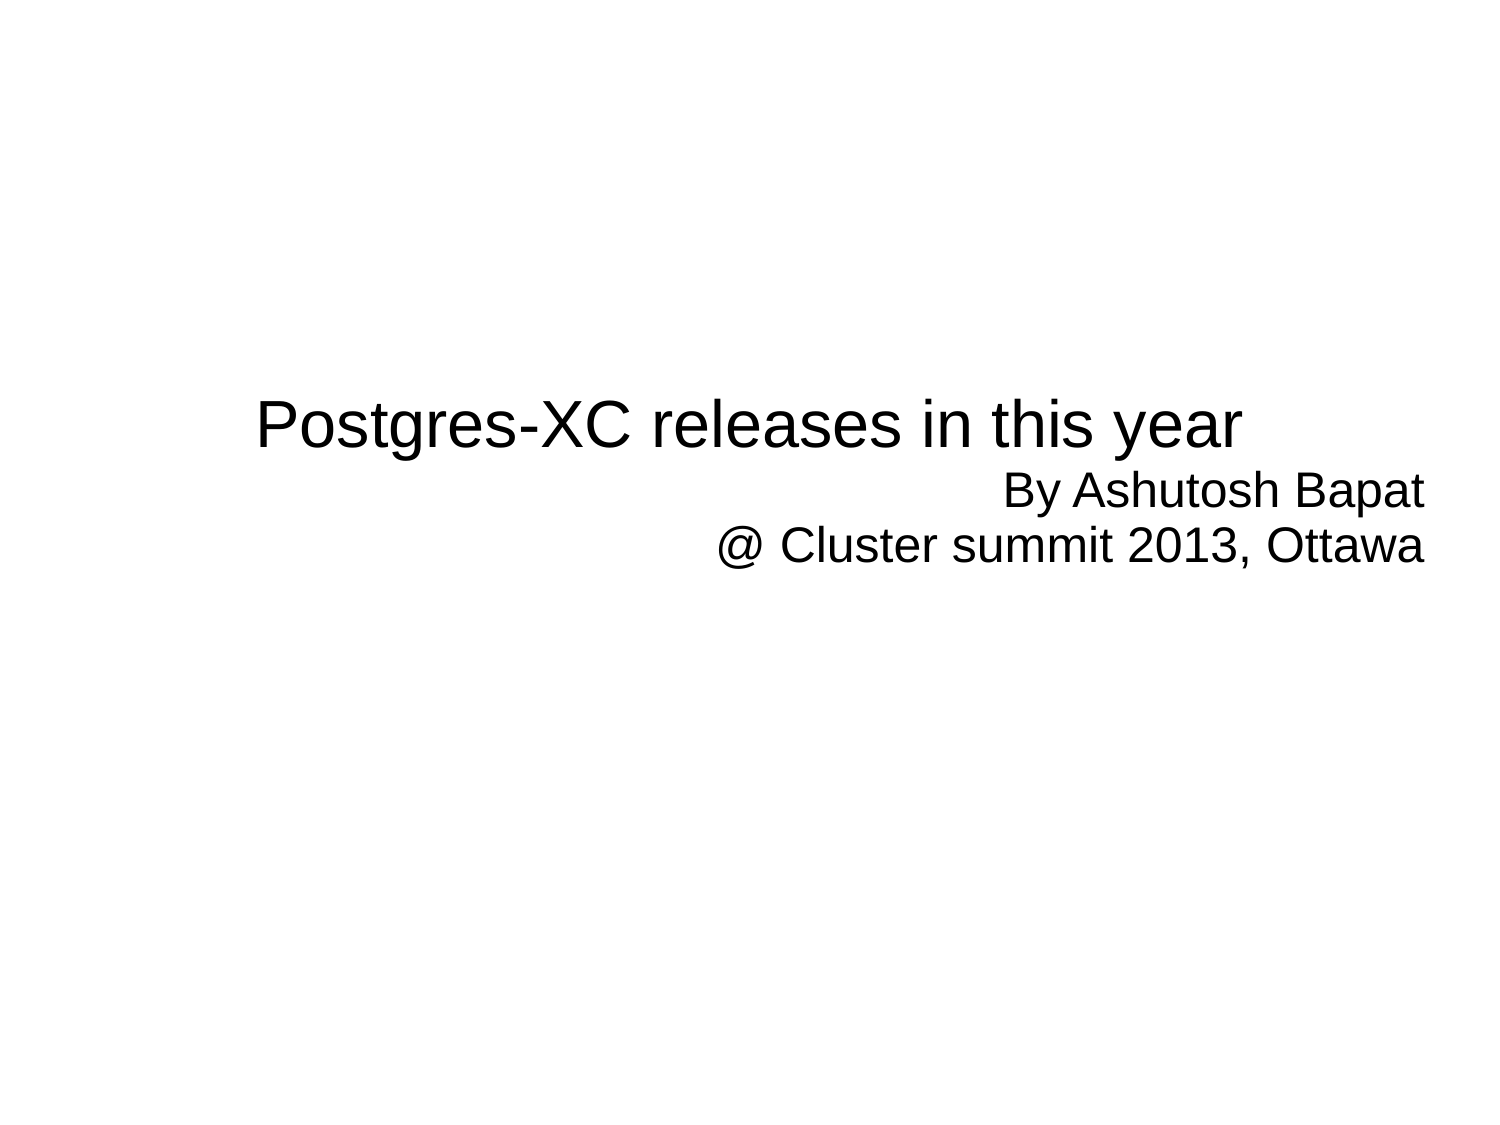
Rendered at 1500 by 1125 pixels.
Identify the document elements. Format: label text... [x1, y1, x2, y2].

subtitle Postgres-XC releases in this year By Ashutosh Bapat @ Cluster summit 2013, Ottawa [75, 44, 1425, 916]
